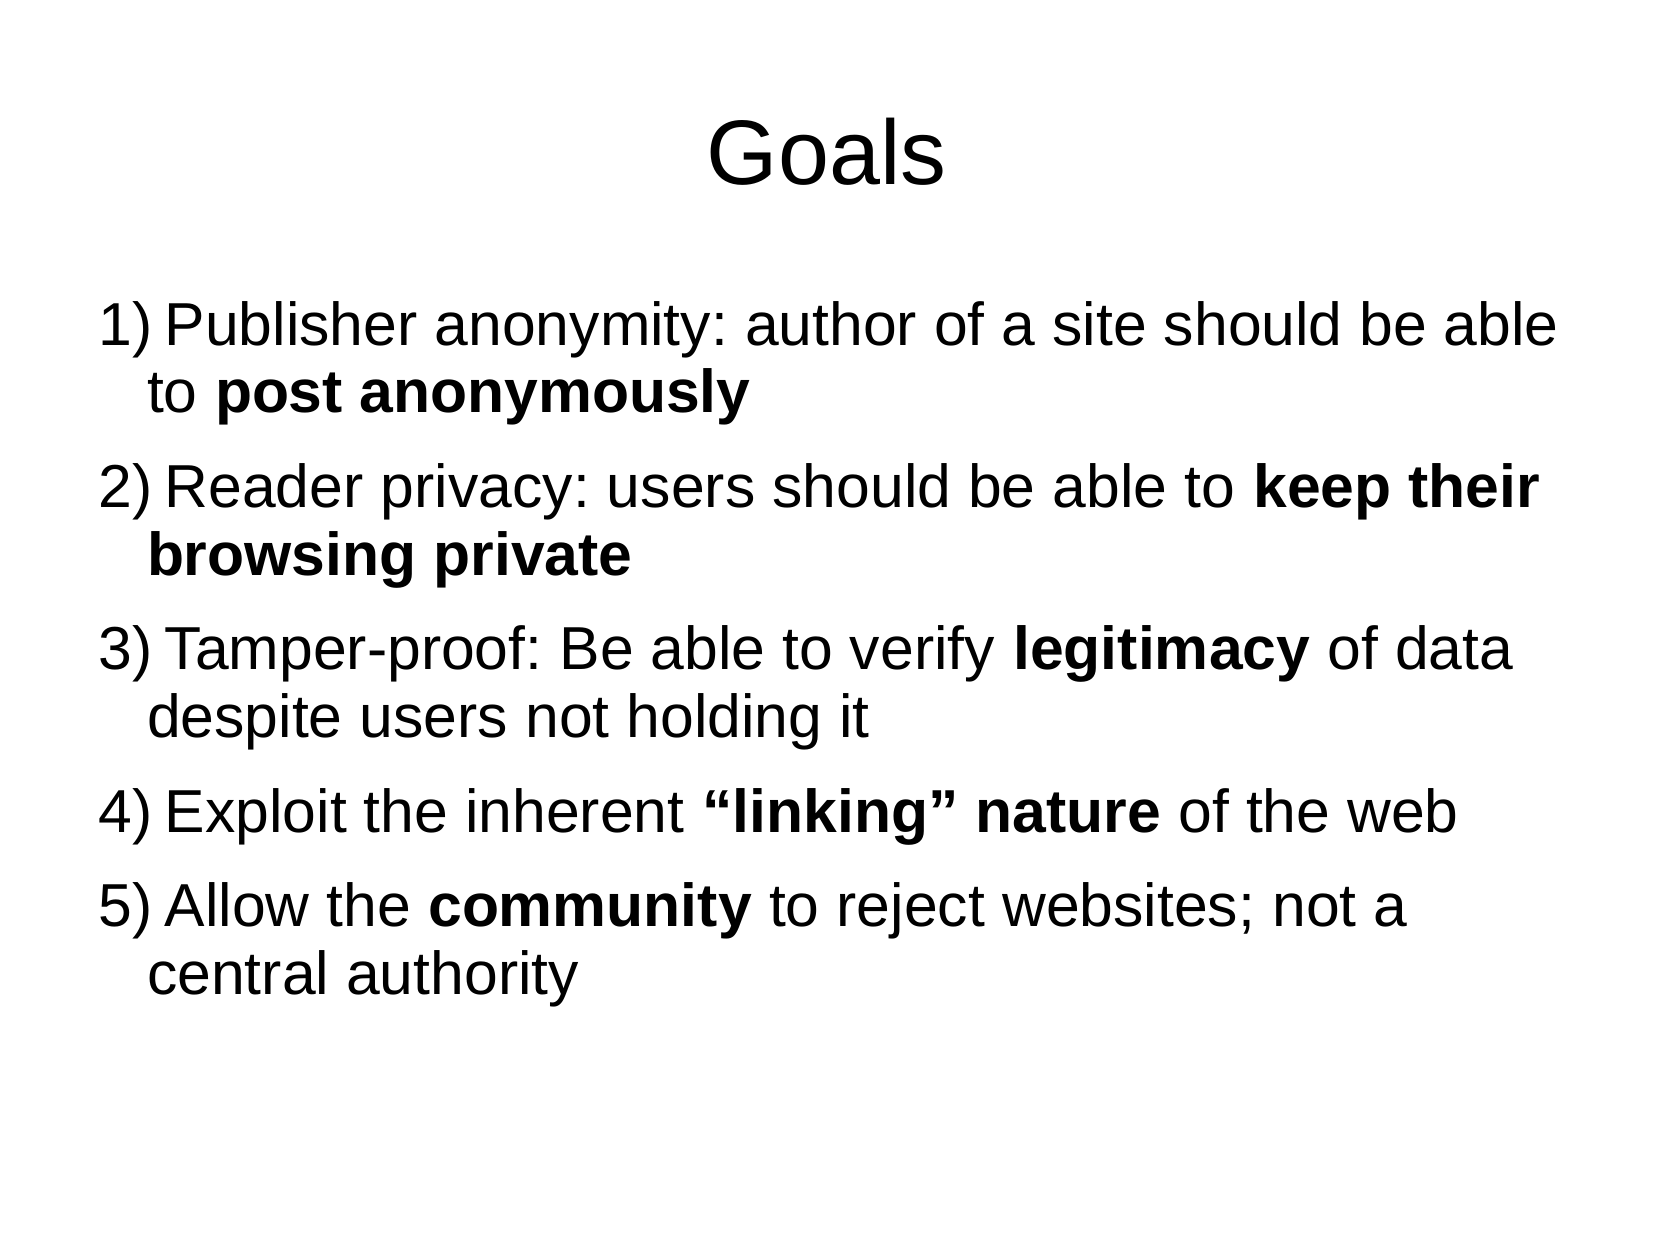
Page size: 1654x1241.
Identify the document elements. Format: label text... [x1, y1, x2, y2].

title Goals [82, 49, 1571, 257]
list Publisher anonymity: author of a site should be able to post anonymously Reader privacy: users should be able to keep their browsing private Tamper-proof: Be able to verify legitimacy of data despite users not holding it Exploit the inherent “linking” nature of the web Allow the community to reject websites; not a central authority [82, 290, 1571, 1010]
